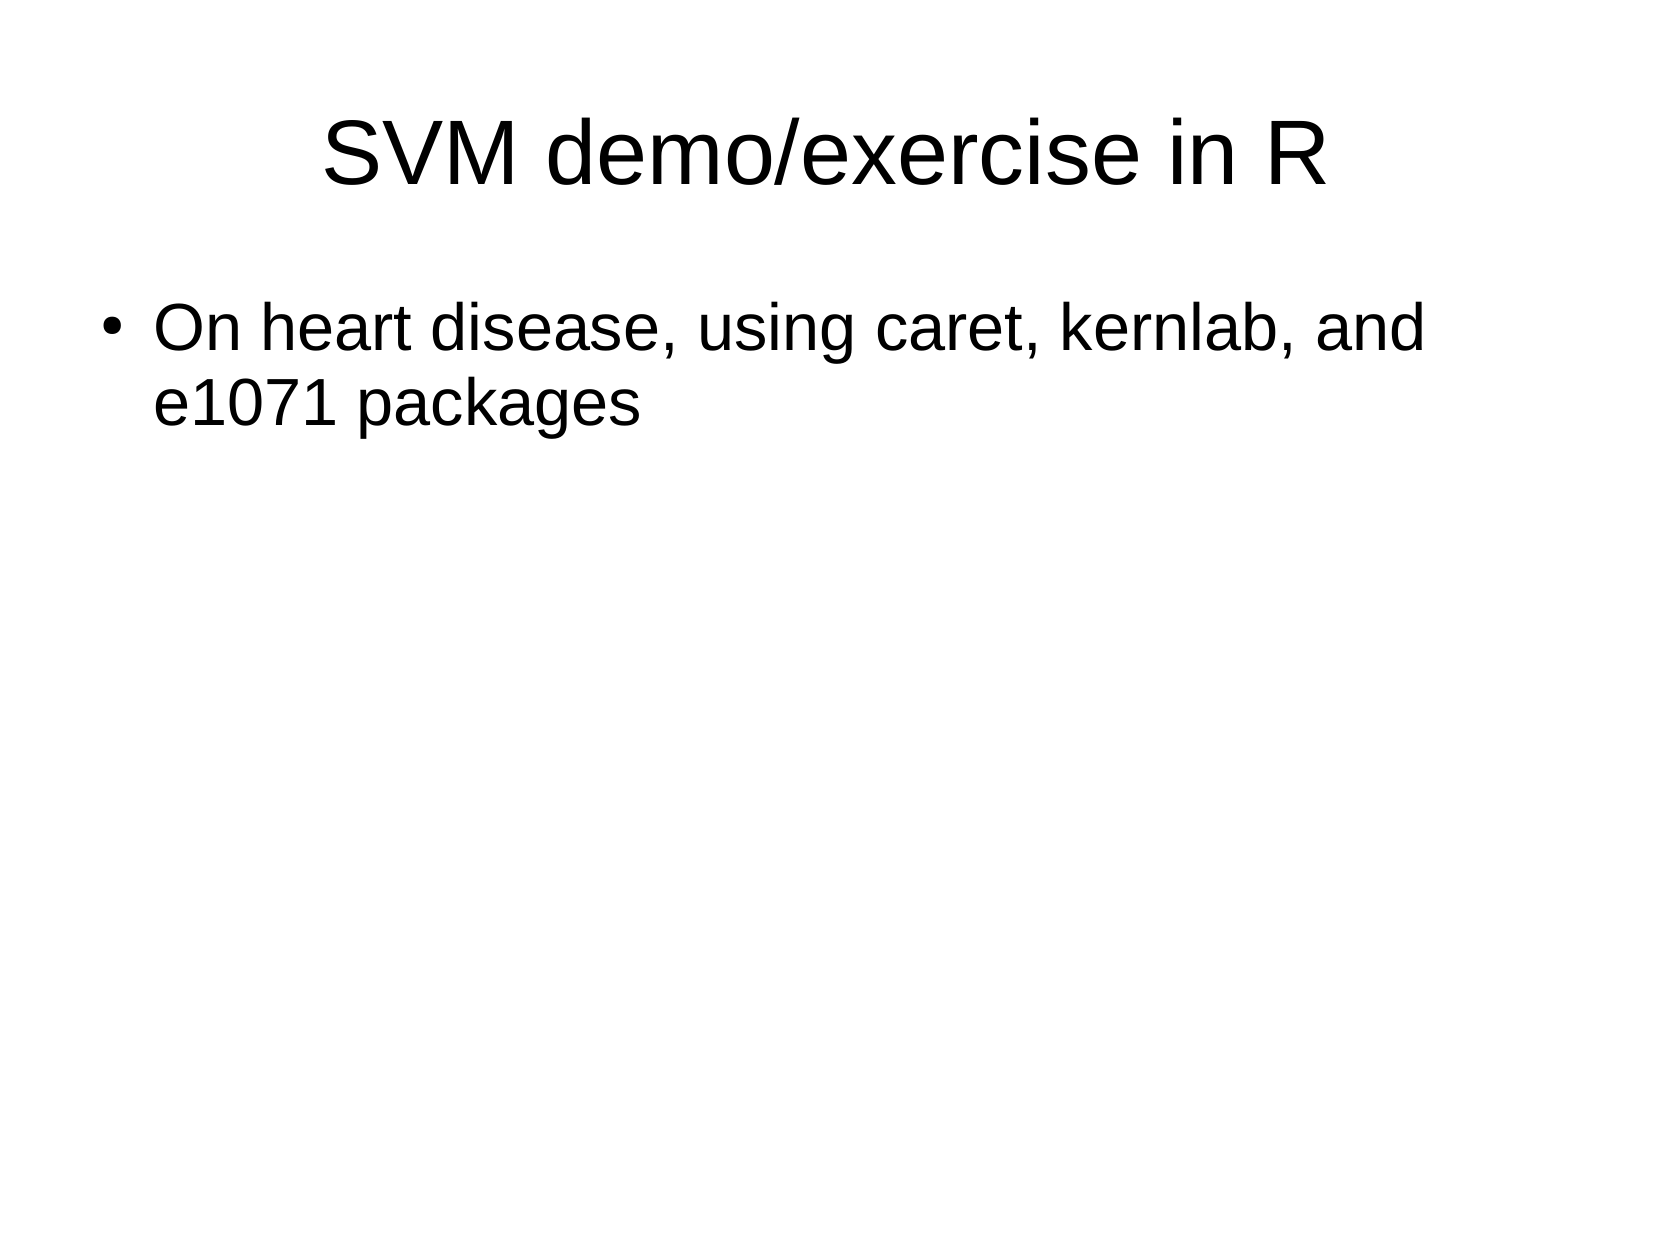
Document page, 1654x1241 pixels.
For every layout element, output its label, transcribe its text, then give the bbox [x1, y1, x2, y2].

list On heart disease, using caret, kernlab, and e1071 packages [82, 290, 1571, 1010]
title SVM demo/exercise in R [82, 49, 1571, 257]
